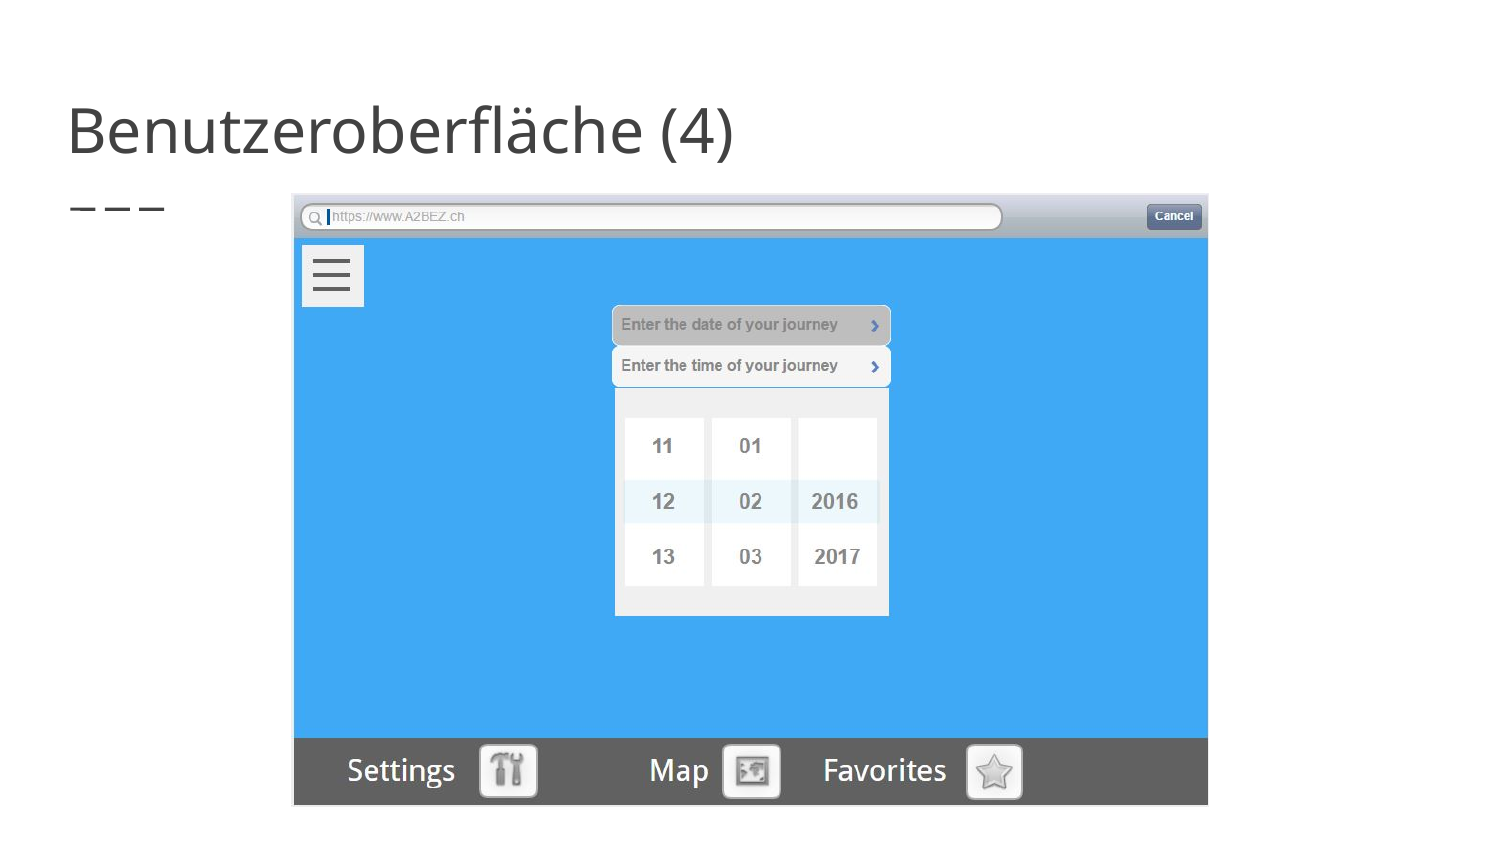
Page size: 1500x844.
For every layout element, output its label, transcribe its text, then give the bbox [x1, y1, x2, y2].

title Benutzeroberfläche (4) [51, 61, 1449, 182]
picture [291, 193, 1209, 807]
